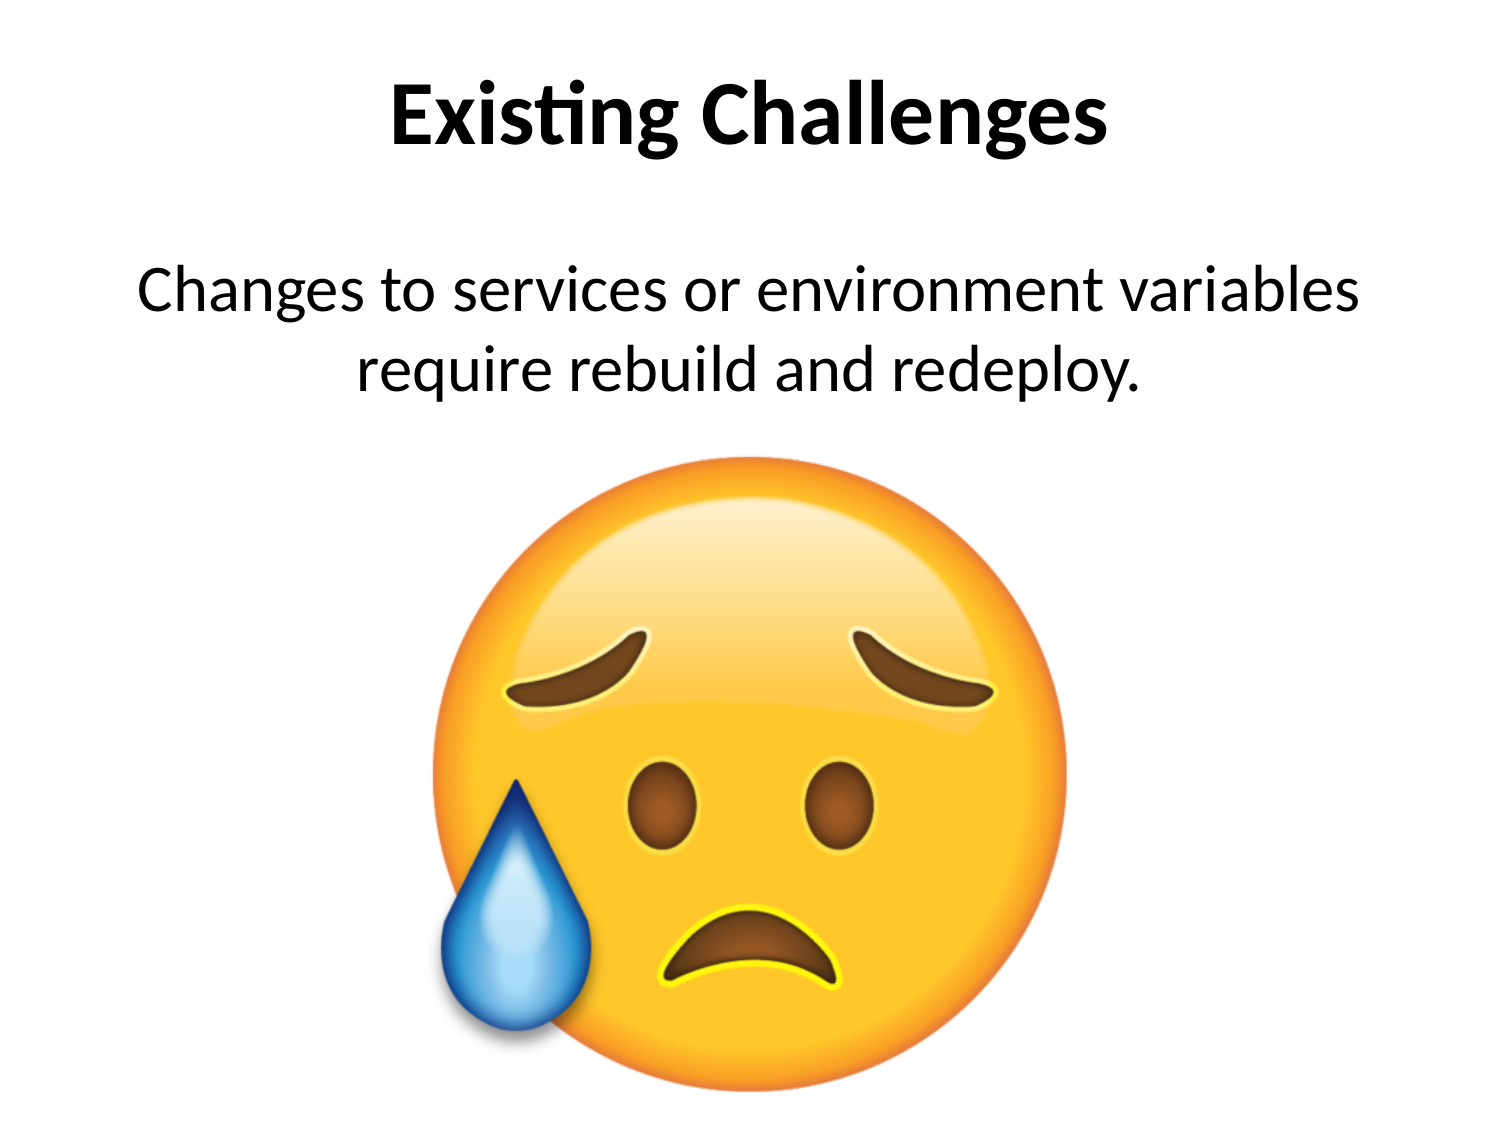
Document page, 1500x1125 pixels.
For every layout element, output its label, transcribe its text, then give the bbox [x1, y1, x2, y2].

list Changes to services or environment variables require rebuild and redeploy. [75, 237, 1425, 980]
picture [425, 980, 1075, 1100]
title Existing Challenges [75, 45, 1425, 233]
